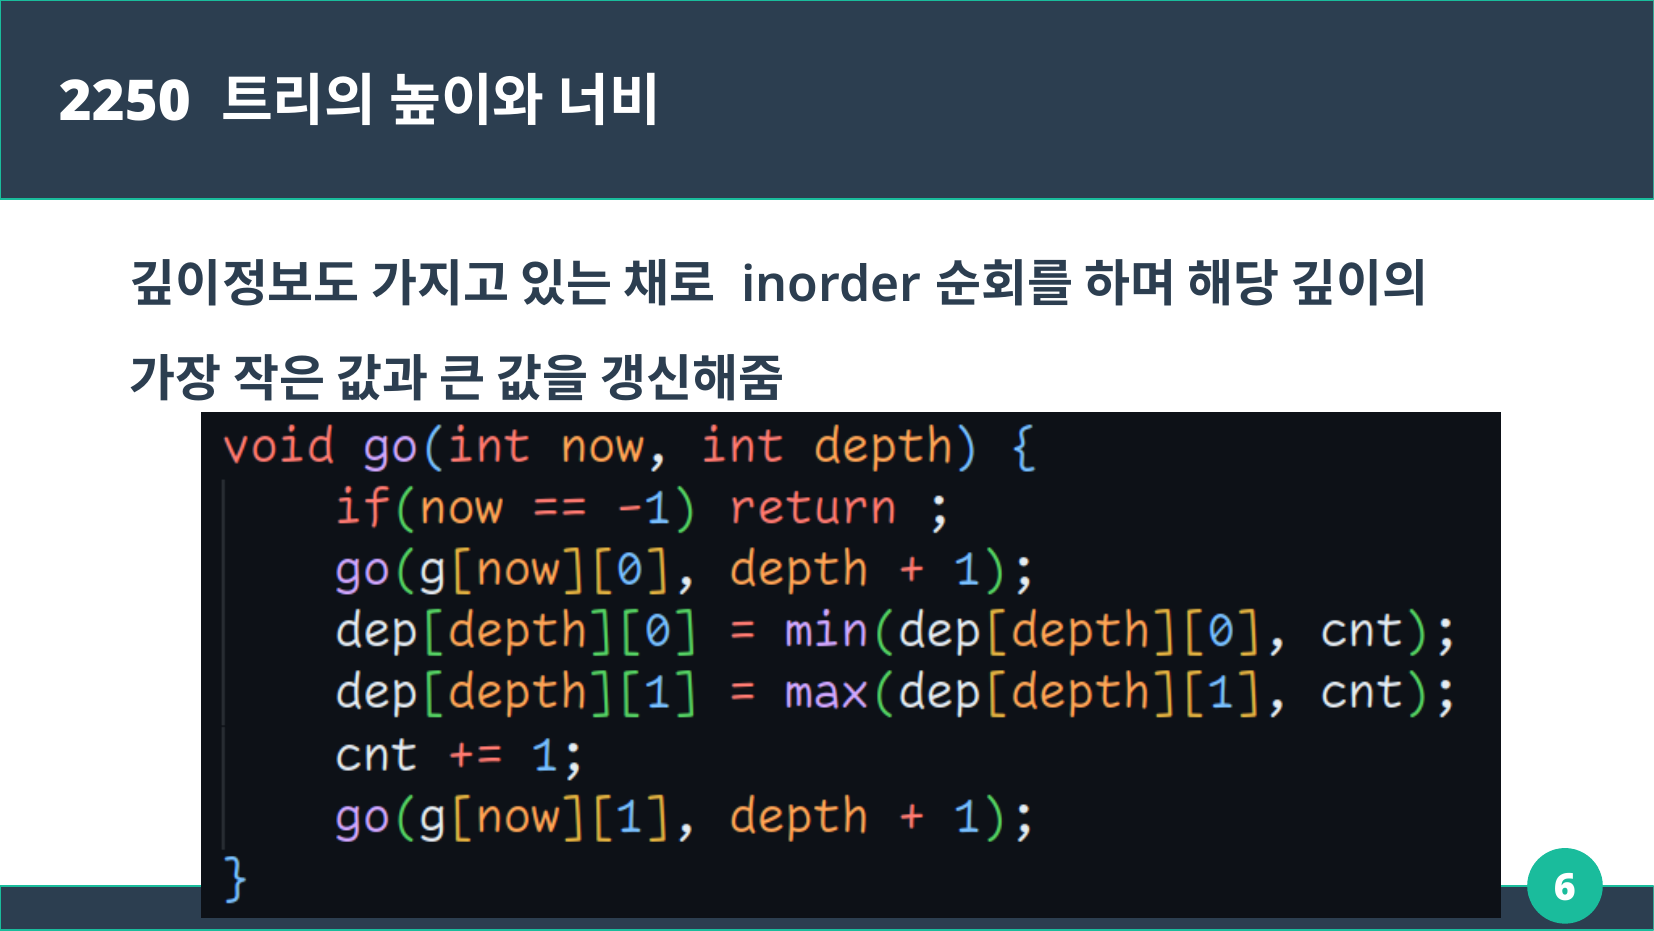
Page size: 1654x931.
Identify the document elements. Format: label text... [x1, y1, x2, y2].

picture [201, 412, 1501, 918]
list 깊이정보도 가지고 있는 채로 inorder순회를 하며 해당 깊이의 가장 작은 값과 큰 값을 갱신해줌 [59, 243, 1595, 864]
title 2250 트리의 높이와 너비 [59, 37, 1595, 155]
